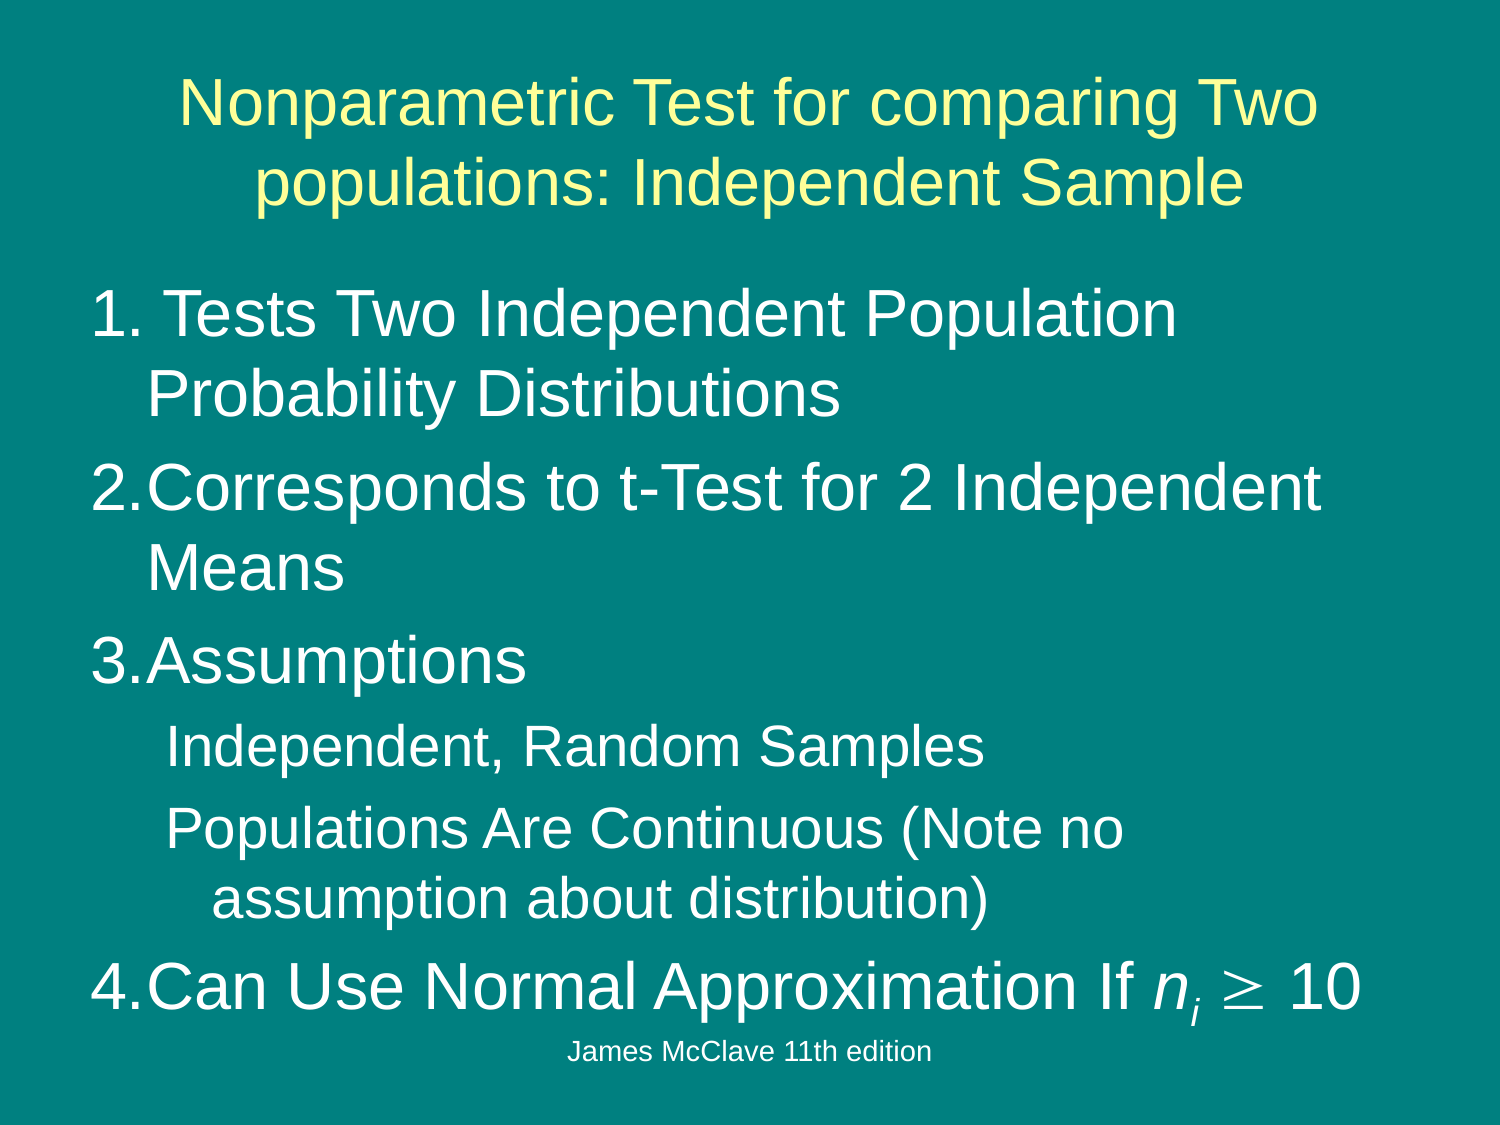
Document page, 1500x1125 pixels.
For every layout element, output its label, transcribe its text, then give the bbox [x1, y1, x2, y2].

title Nonparametric Test for comparing Two populations: Independent Sample [75, 45, 1425, 233]
footer James McClave 11th edition [512, 1024, 988, 1103]
list 1. Tests Two Independent Population Probability Distributions 2. Corresponds to t-Test for 2 Independent Means 3. Assumptions Independent, Random Samples Populations Are Continuous (Note no assumption about distribution) 4. Can Use Normal Approximation If ni  10 [75, 262, 1425, 1005]
